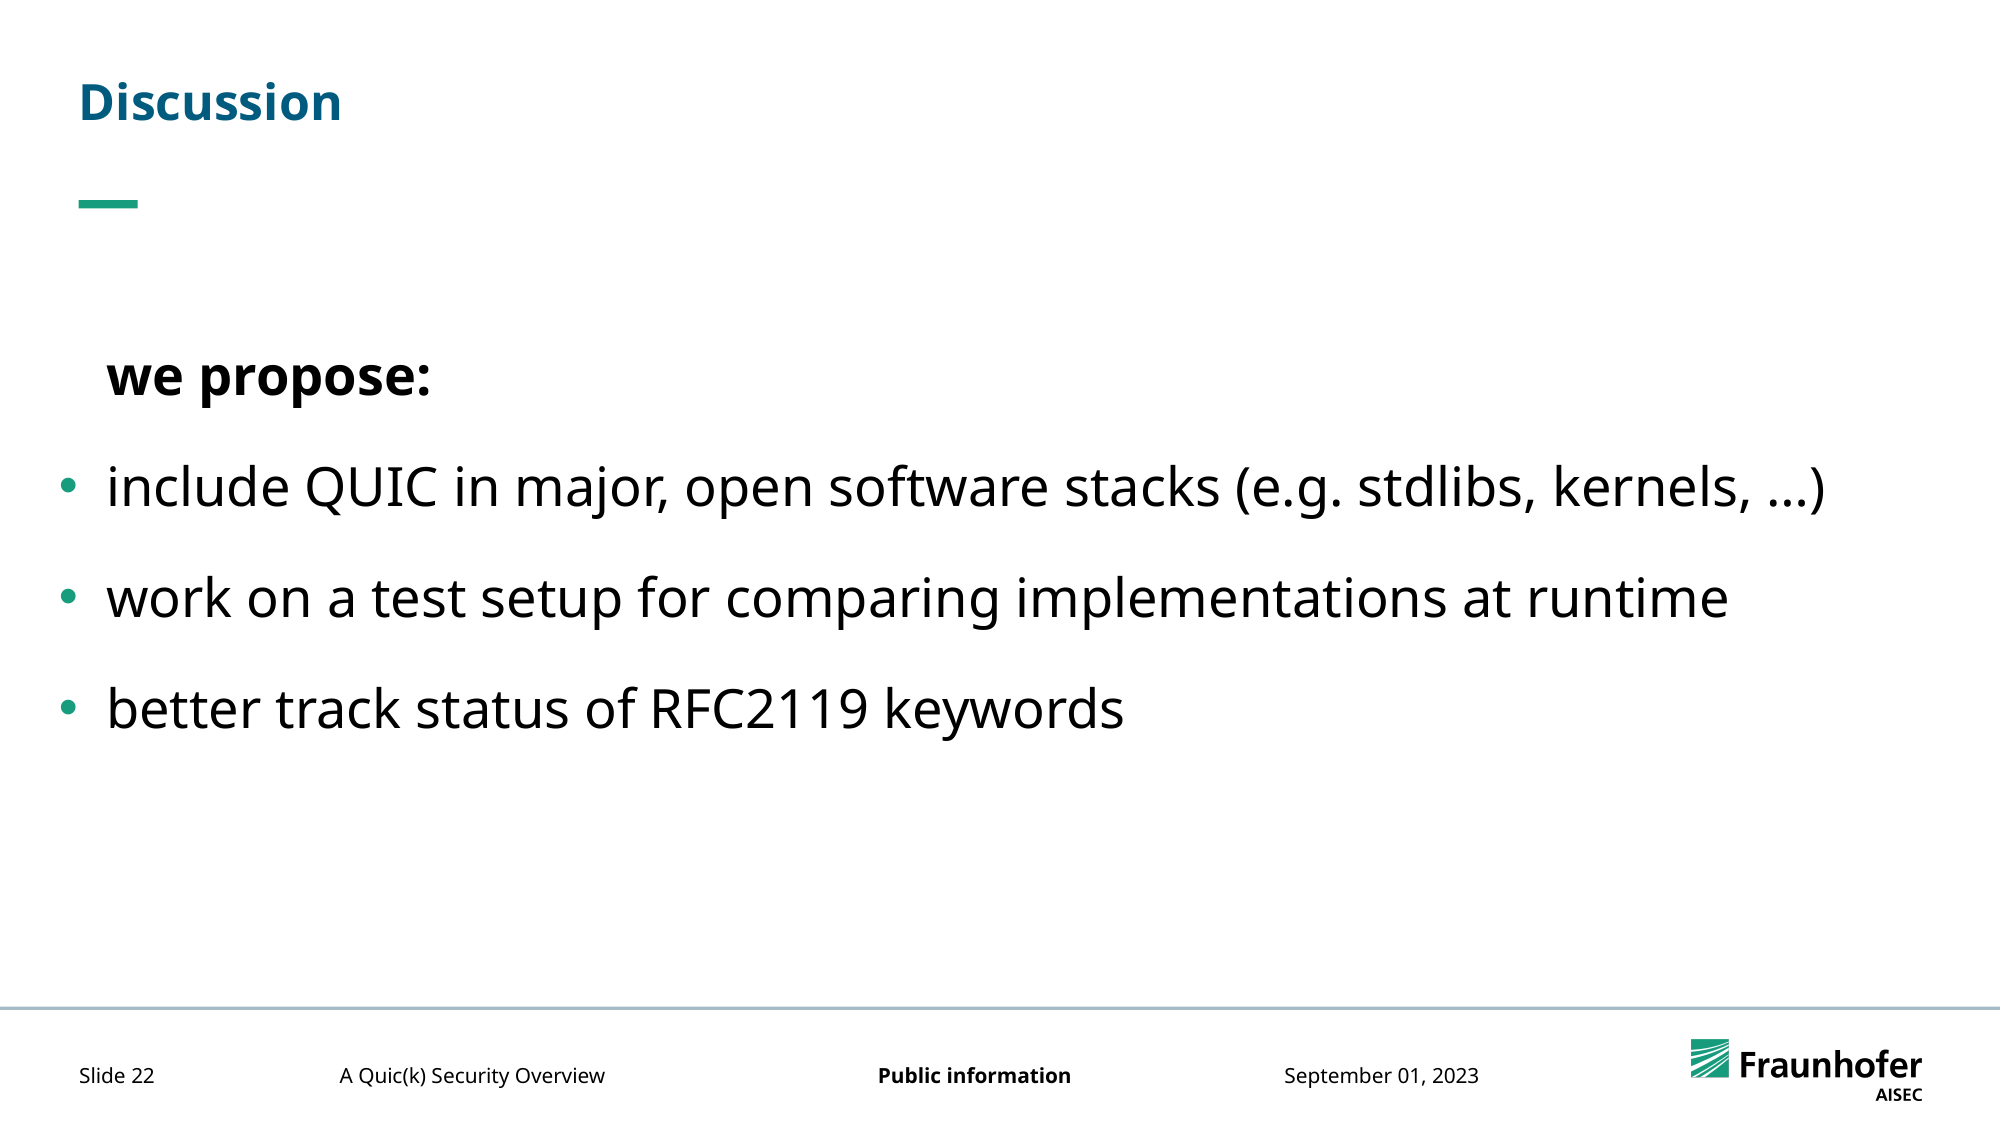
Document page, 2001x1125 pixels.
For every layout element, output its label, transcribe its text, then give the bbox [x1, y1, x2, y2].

list we propose: include QUIC in major, open software stacks (e.g. stdlibs, kernels, …) work on a test setup for comparing implementations at runtime better track status of RFC2119 keywords [59, 230, 1861, 1004]
picture [1691, 1039, 1922, 1101]
title Discussion [78, 64, 1922, 128]
